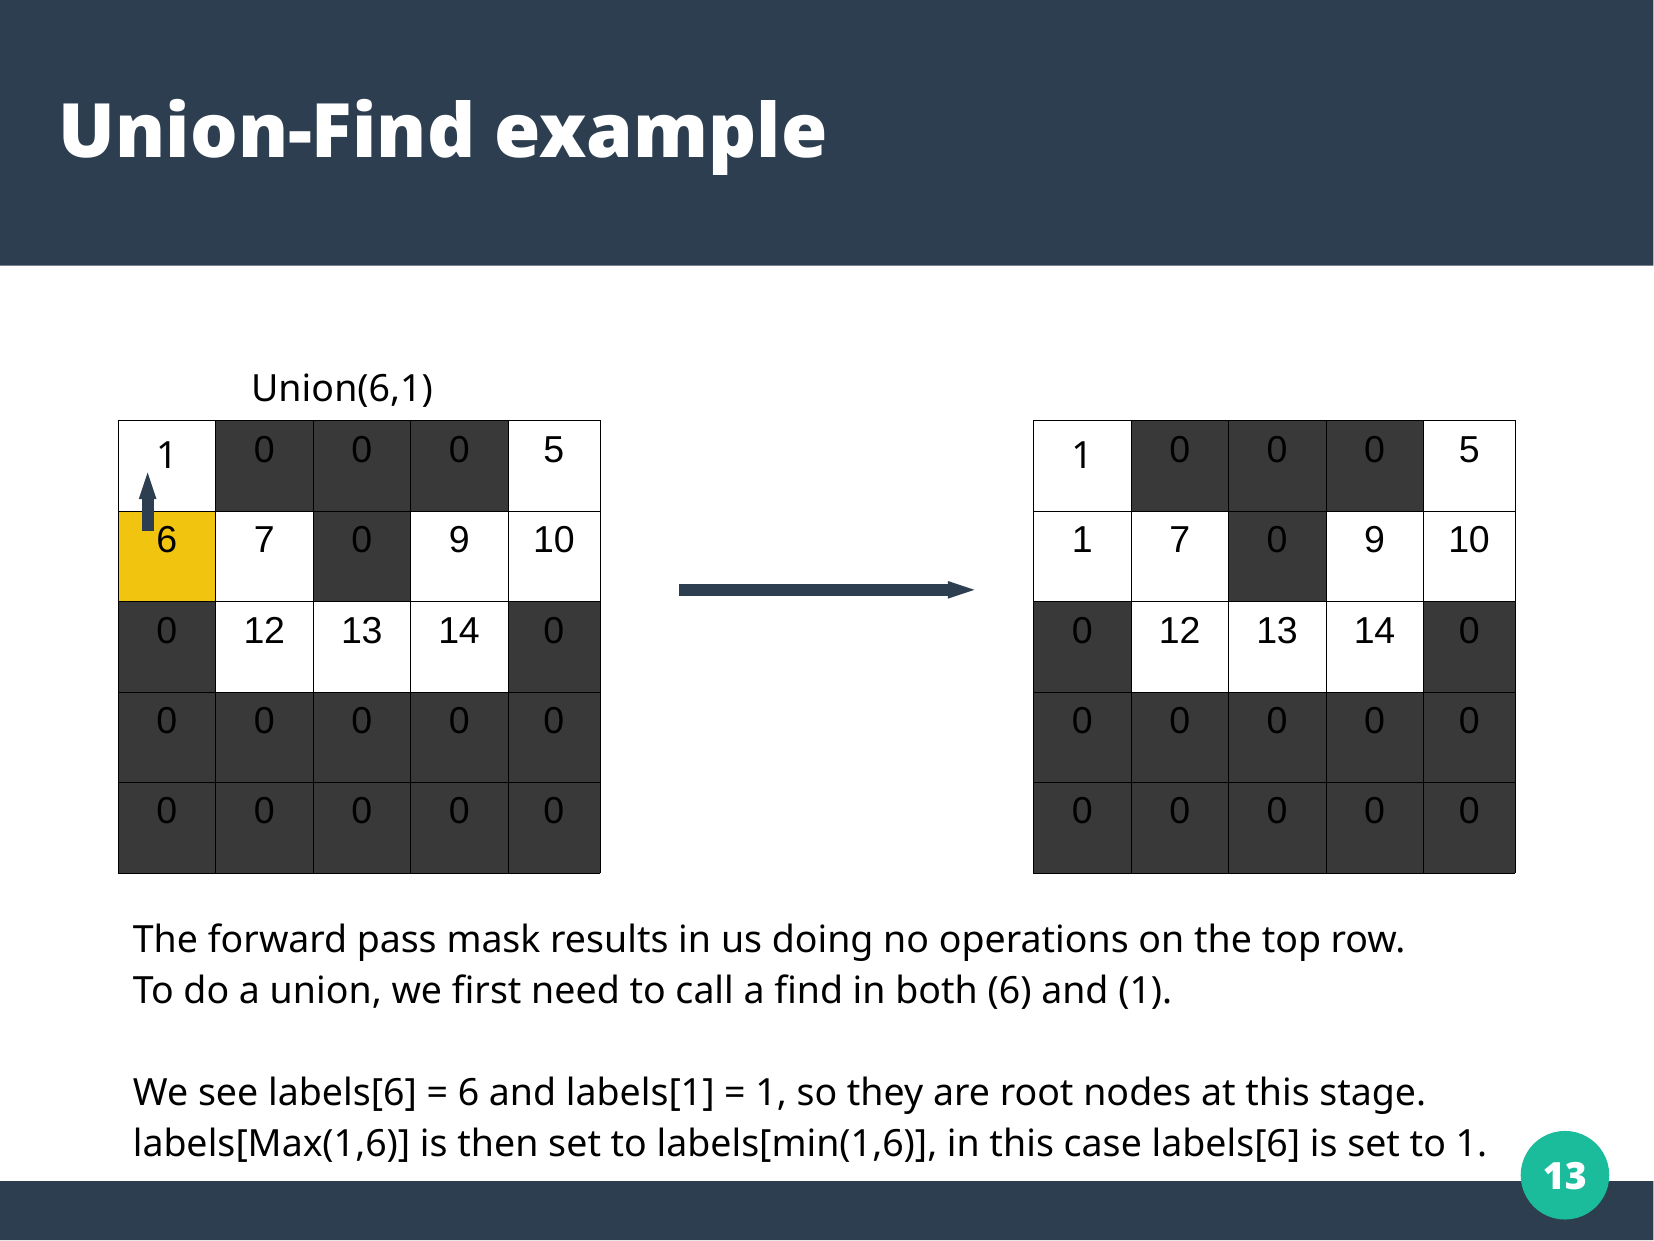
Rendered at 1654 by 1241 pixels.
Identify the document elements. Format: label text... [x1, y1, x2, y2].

table_header 0 [1327, 421, 1423, 511]
table_cell 14 [411, 602, 508, 692]
table_cell 0 [1229, 783, 1326, 873]
table_cell 0 [119, 693, 215, 782]
table_header 5 [1424, 421, 1515, 511]
table_cell 0 [216, 783, 313, 873]
table_header 0 [216, 421, 313, 511]
table_cell 6 [119, 512, 215, 601]
table_cell 1 [1034, 512, 1131, 601]
table_cell 12 [216, 602, 313, 692]
table_cell 13 [1229, 602, 1326, 692]
table_cell 7 [1132, 512, 1228, 601]
table_header 0 [1229, 421, 1326, 511]
table_cell 0 [1034, 602, 1131, 692]
text_box Union(6,1) [236, 354, 464, 416]
table_cell 0 [1327, 693, 1423, 782]
table_cell 0 [119, 602, 215, 692]
table_cell 0 [1034, 783, 1131, 873]
table_header 0 [314, 421, 410, 511]
title Union-Find example [59, 49, 1595, 207]
table_cell 0 [1424, 602, 1515, 692]
text_box The forward pass mask results in us doing no operations on the top row. To do a union, we first need to call a find in both (6) and (1). We see labels[6] = 6 and labels[1] = 1, so they are root nodes at this stage. labels[Max(1,6)] is then set to labels[min(1,6)], in this case labels[6] is set to 1. [118, 905, 1506, 1182]
table_header 1 [1034, 421, 1131, 511]
table_cell 0 [1424, 693, 1515, 782]
table_cell 0 [509, 783, 600, 873]
table_header 1 [119, 421, 215, 511]
table_cell 0 [1229, 512, 1326, 601]
table_cell 0 [1229, 693, 1326, 782]
table_cell 0 [411, 693, 508, 782]
table_cell 13 [314, 602, 410, 692]
table_cell 10 [1424, 512, 1515, 601]
table_cell 14 [1327, 602, 1423, 692]
table_cell 0 [1424, 783, 1515, 873]
table_cell 0 [1034, 693, 1131, 782]
table_cell 0 [314, 512, 410, 601]
table_cell 0 [509, 693, 600, 782]
table_cell 0 [314, 693, 410, 782]
table_cell 0 [411, 783, 508, 873]
table_cell 7 [216, 512, 313, 601]
table_cell 12 [1132, 602, 1228, 692]
table_cell 0 [216, 693, 313, 782]
table_cell 0 [1132, 693, 1228, 782]
table_cell 0 [1132, 783, 1228, 873]
table_cell 9 [411, 512, 508, 601]
table_header 0 [411, 421, 508, 511]
table_cell 9 [1327, 512, 1423, 601]
table_cell 0 [1327, 783, 1423, 873]
table_cell 0 [119, 783, 215, 873]
table_cell 10 [509, 512, 600, 601]
table_cell 0 [509, 602, 600, 692]
table_cell 0 [314, 783, 410, 873]
table_header 5 [509, 421, 600, 511]
table_header 0 [1132, 421, 1228, 511]
